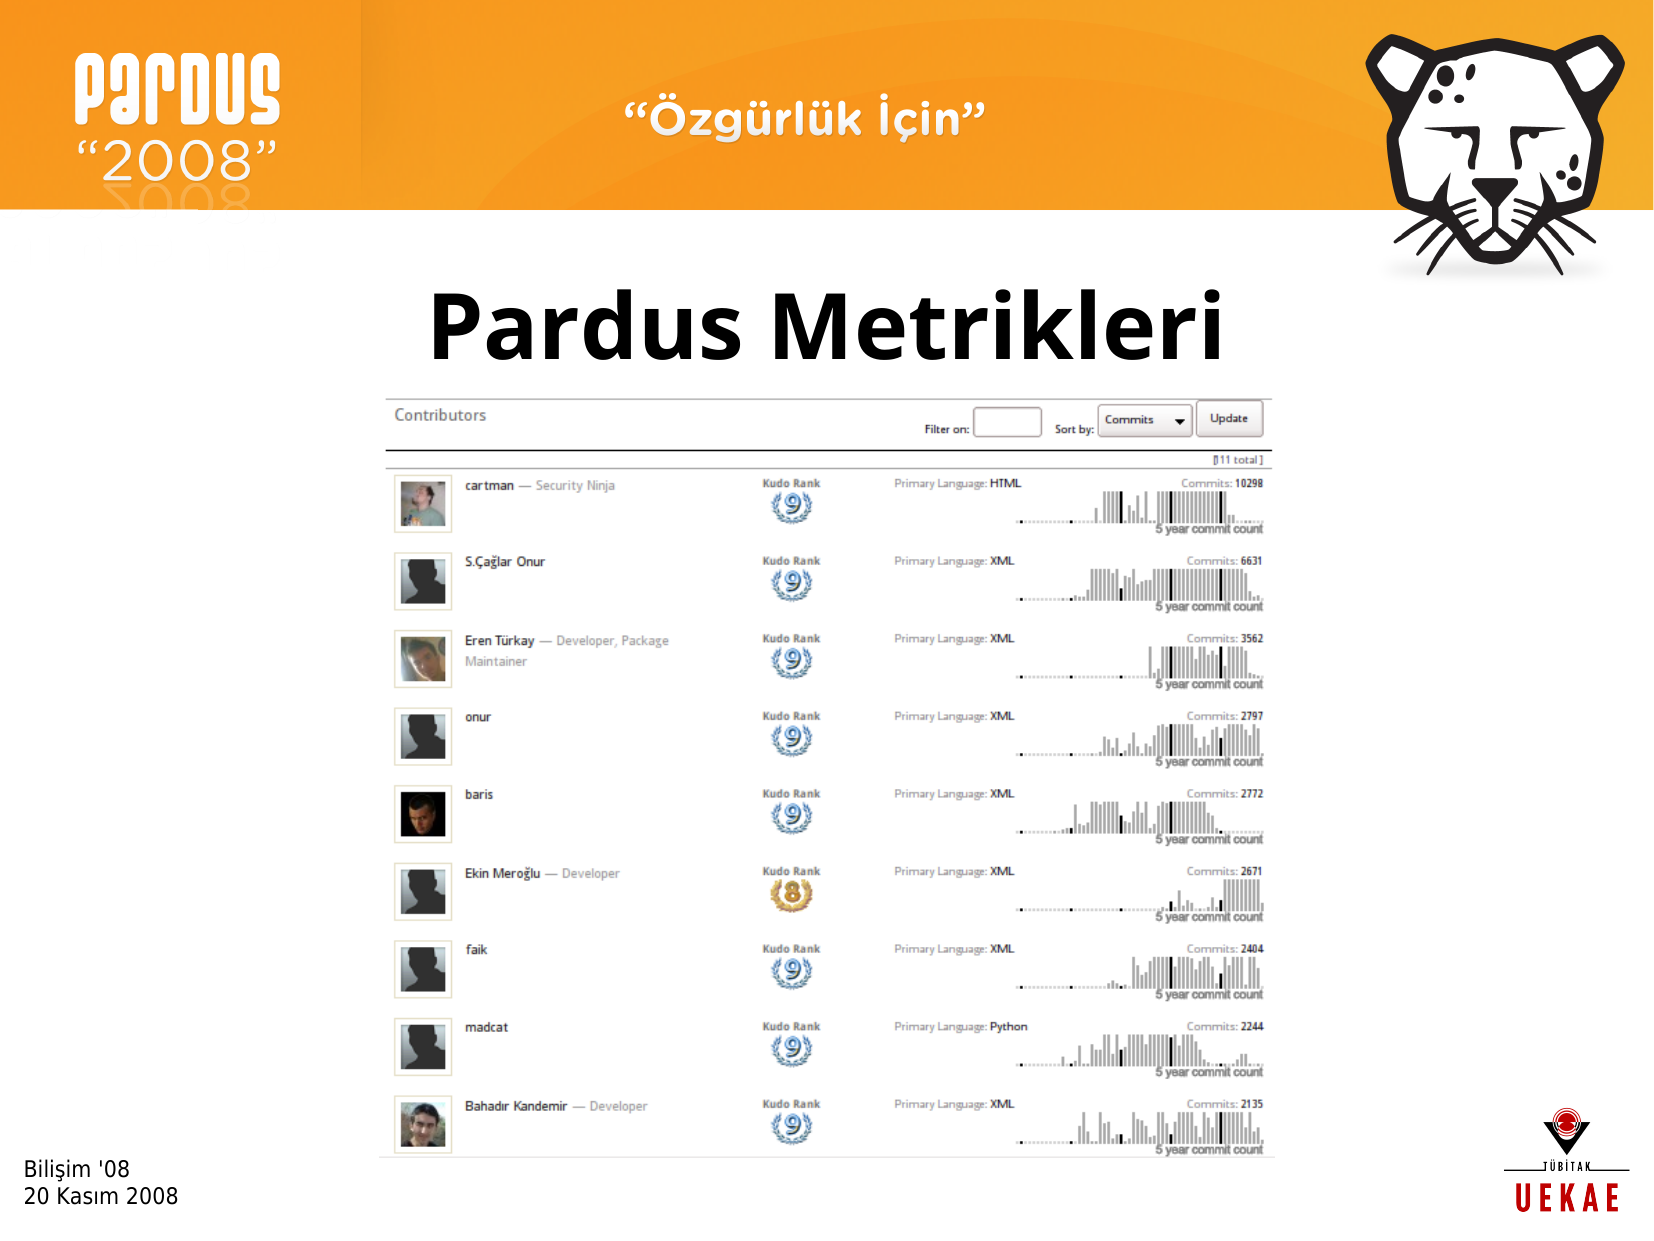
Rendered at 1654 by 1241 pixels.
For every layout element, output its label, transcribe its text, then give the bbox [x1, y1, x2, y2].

picture [0, 0, 1654, 293]
picture [379, 389, 1275, 1158]
picture [1500, 1104, 1634, 1215]
title Pardus Metrikleri [82, 220, 1571, 428]
